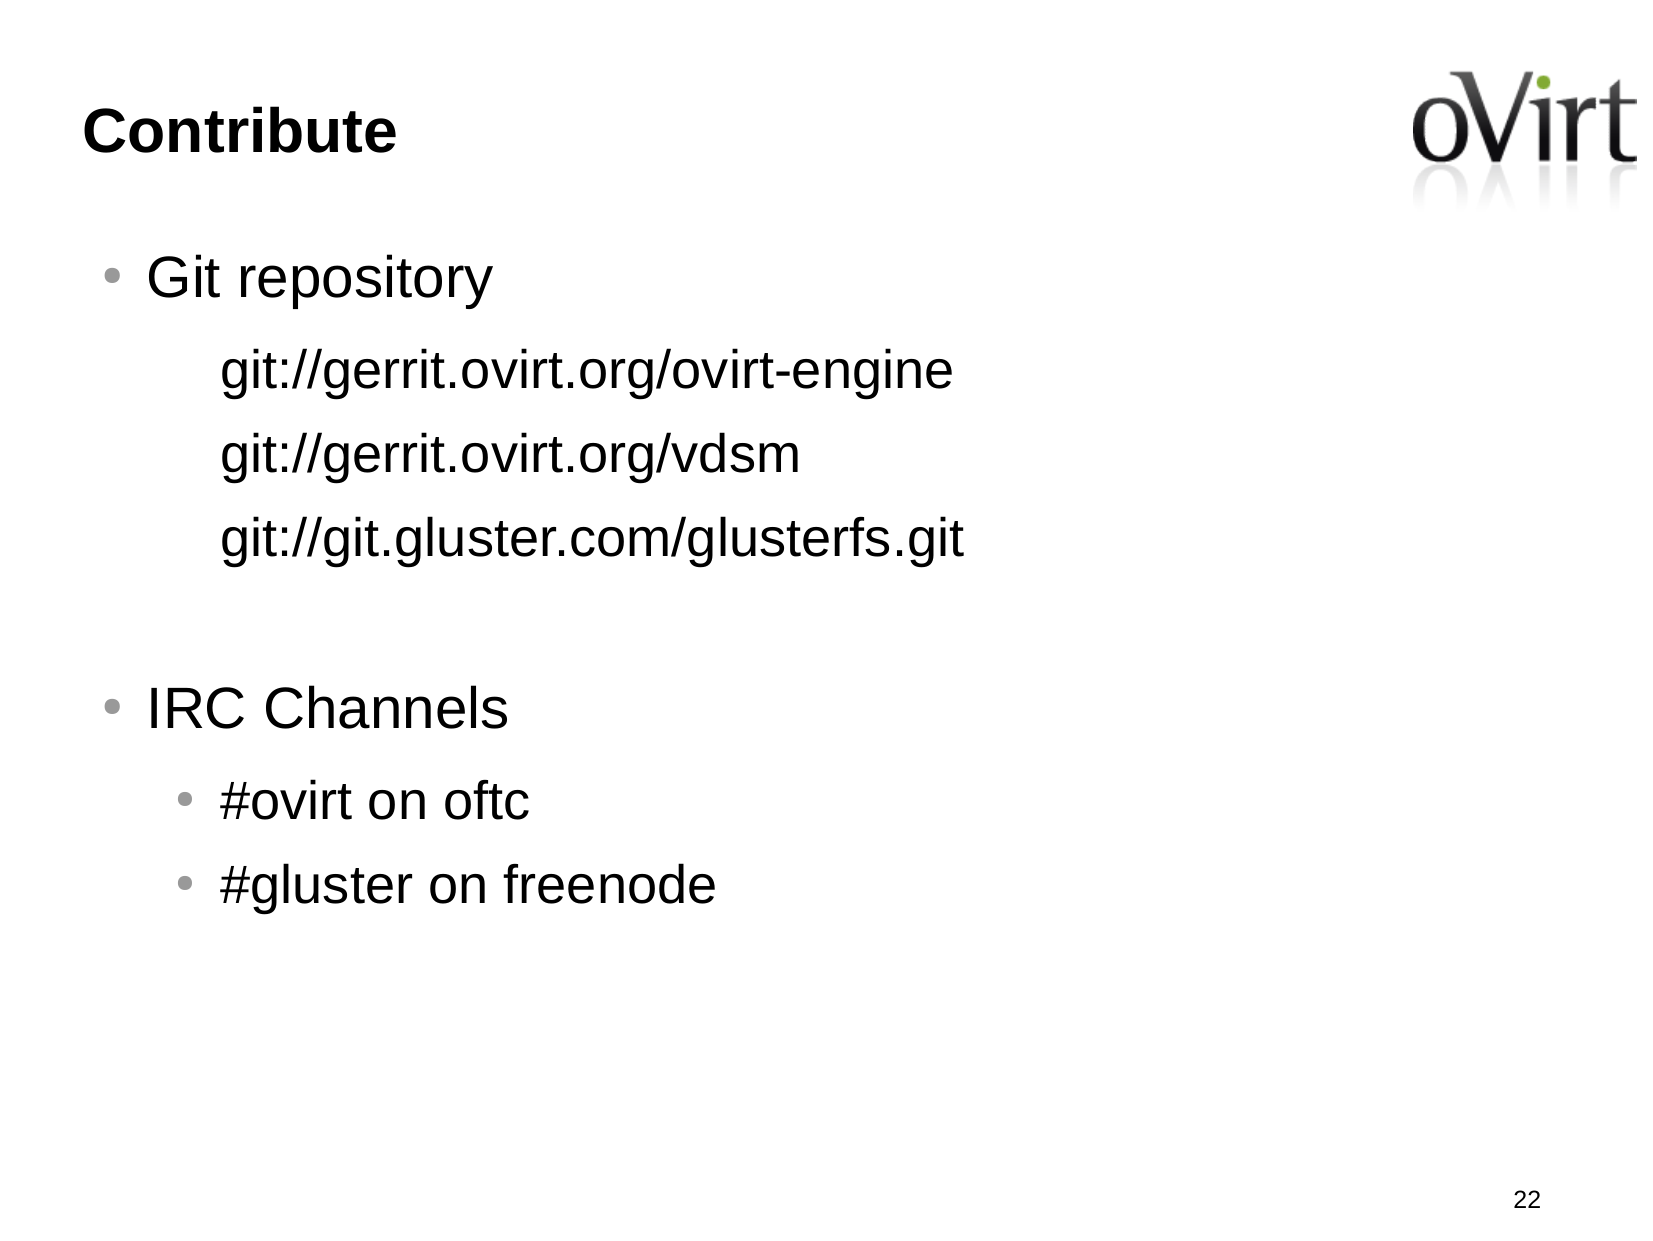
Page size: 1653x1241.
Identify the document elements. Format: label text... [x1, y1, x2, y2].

title Contribute [82, 37, 1303, 226]
list Git repository git://gerrit.ovirt.org/ovirt-engine git://gerrit.ovirt.org/vdsm git://git.gluster.com/glusterfs.git IRC Channels #ovirt on oftc #gluster on freenode [86, 244, 1575, 1039]
picture [1413, 63, 1637, 212]
